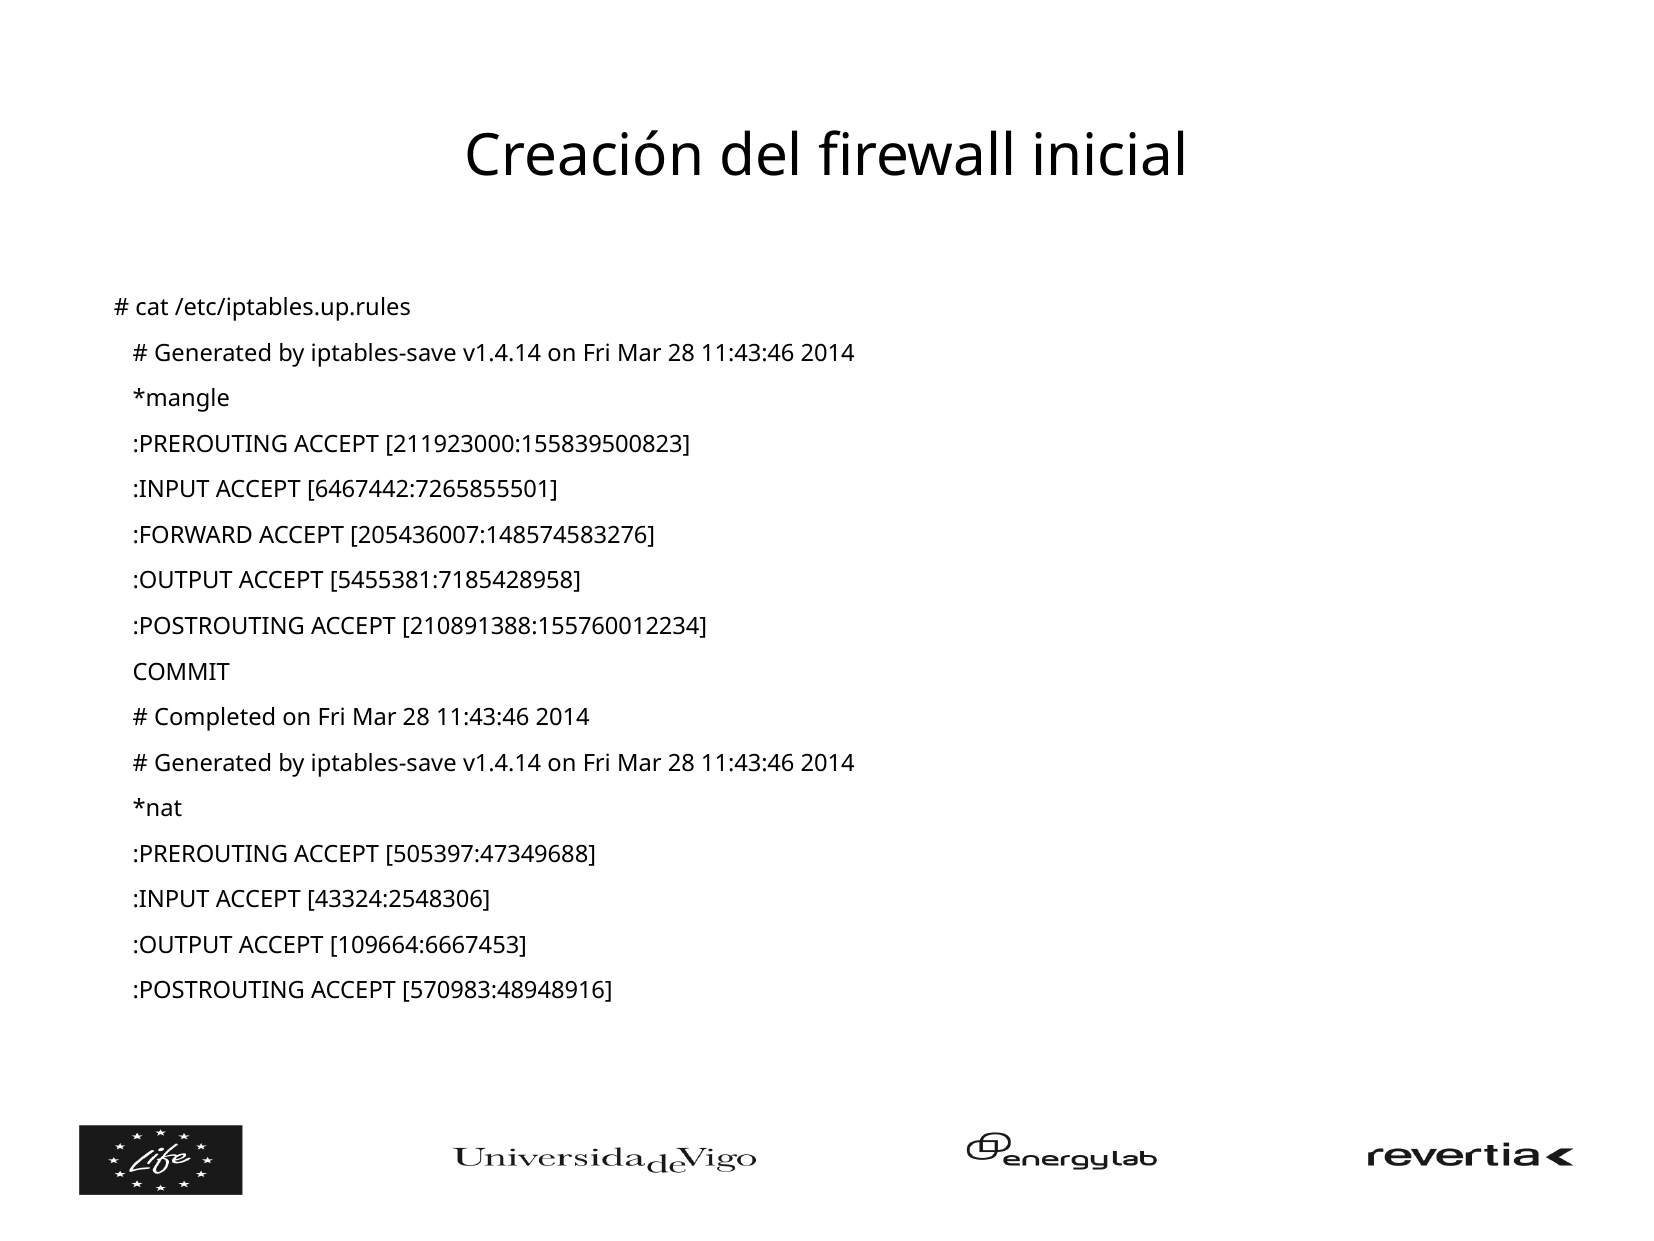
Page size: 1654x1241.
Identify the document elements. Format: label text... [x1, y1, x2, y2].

picture [0, 1009, 1654, 1241]
list # cat /etc/iptables.up.rules # Generated by iptables-save v1.4.14 on Fri Mar 28 11:43:46 2014 *mangle :PREROUTING ACCEPT [211923000:155839500823] :INPUT ACCEPT [6467442:7265855501] :FORWARD ACCEPT [205436007:148574583276] :OUTPUT ACCEPT [5455381:7185428958] :POSTROUTING ACCEPT [210891388:155760012234] COMMIT # Completed on Fri Mar 28 11:43:46 2014 # Generated by iptables-save v1.4.14 on Fri Mar 28 11:43:46 2014 *nat :PREROUTING ACCEPT [505397:47349688] :INPUT ACCEPT [43324:2548306] :OUTPUT ACCEPT [109664:6667453] :POSTROUTING ACCEPT [570983:48948916] [82, 290, 1571, 1010]
title Creación del firewall inicial [82, 49, 1571, 257]
